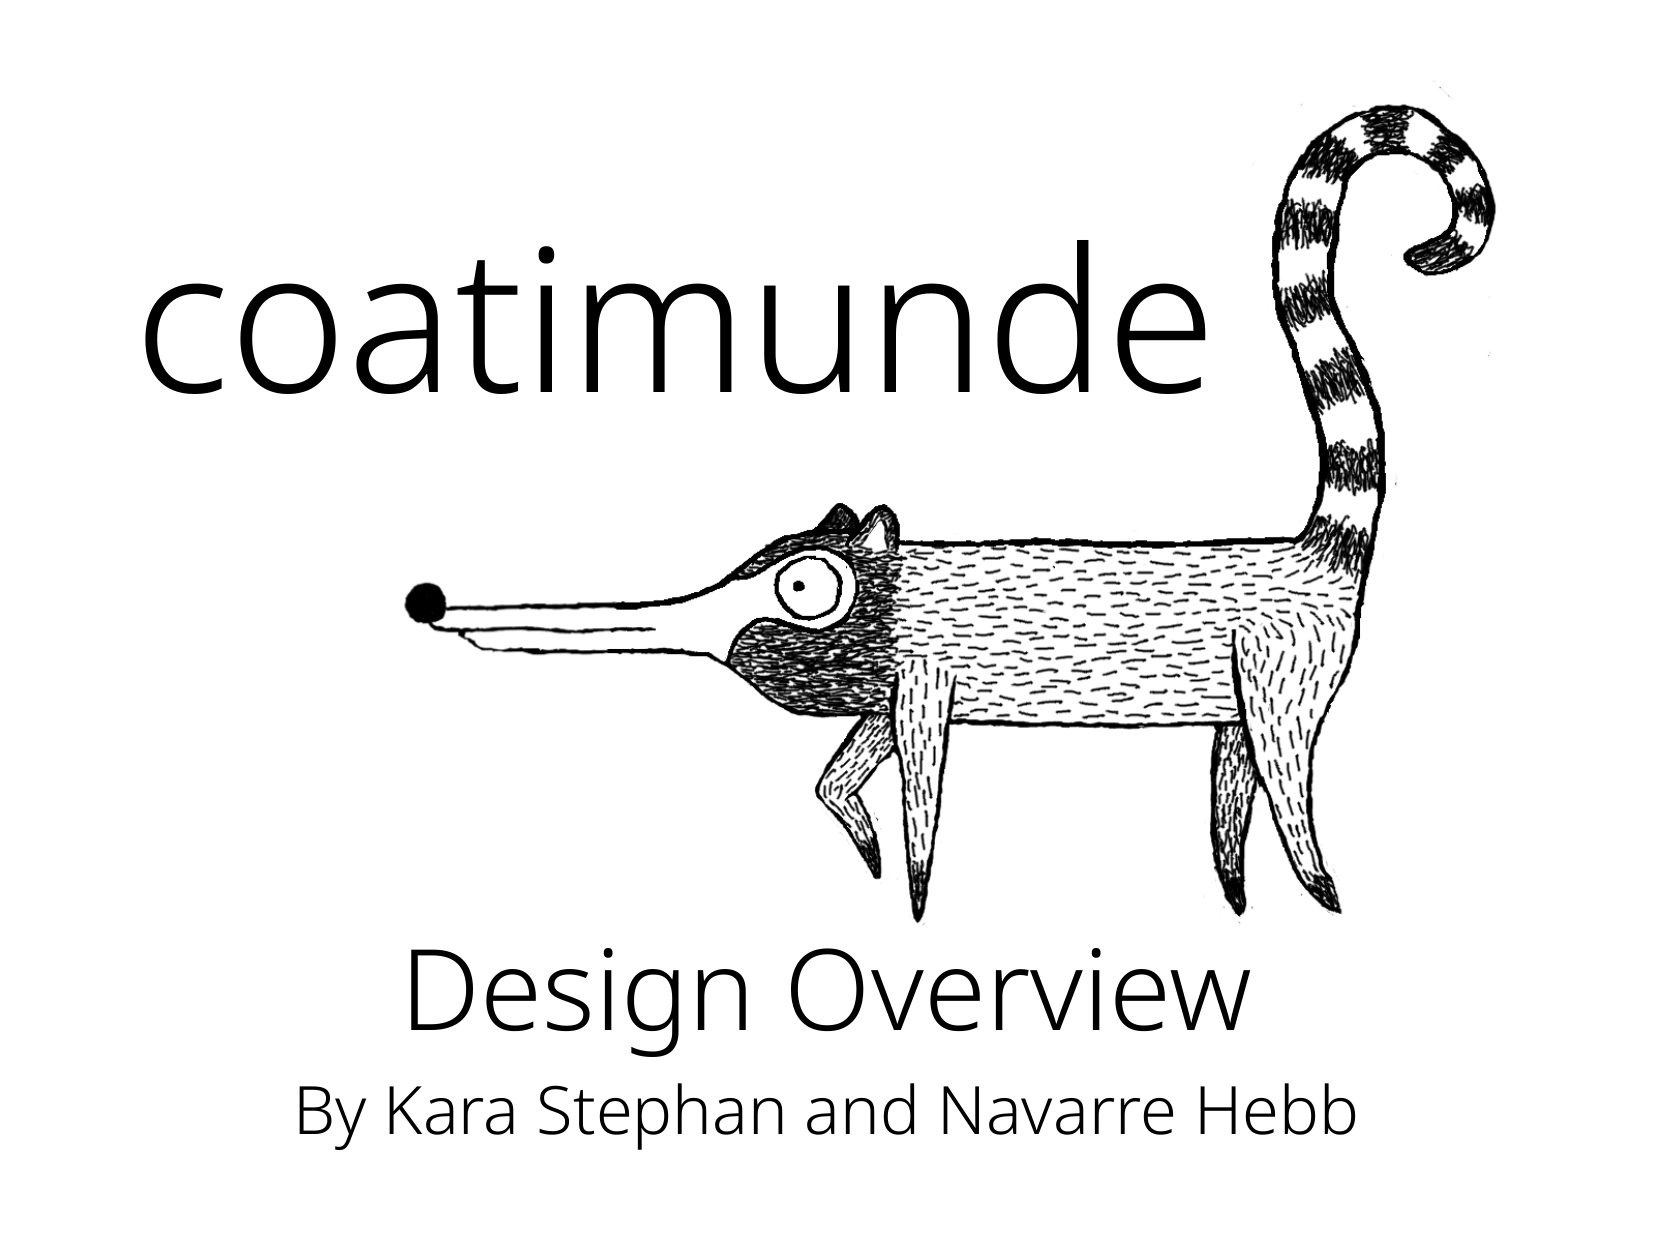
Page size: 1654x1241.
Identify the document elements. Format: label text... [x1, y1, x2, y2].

text_box coatimunde [120, 171, 1261, 586]
subtitle Design Overview By Kara Stephan and Navarre Hebb [0, 914, 1654, 1241]
picture [360, 0, 1601, 914]
